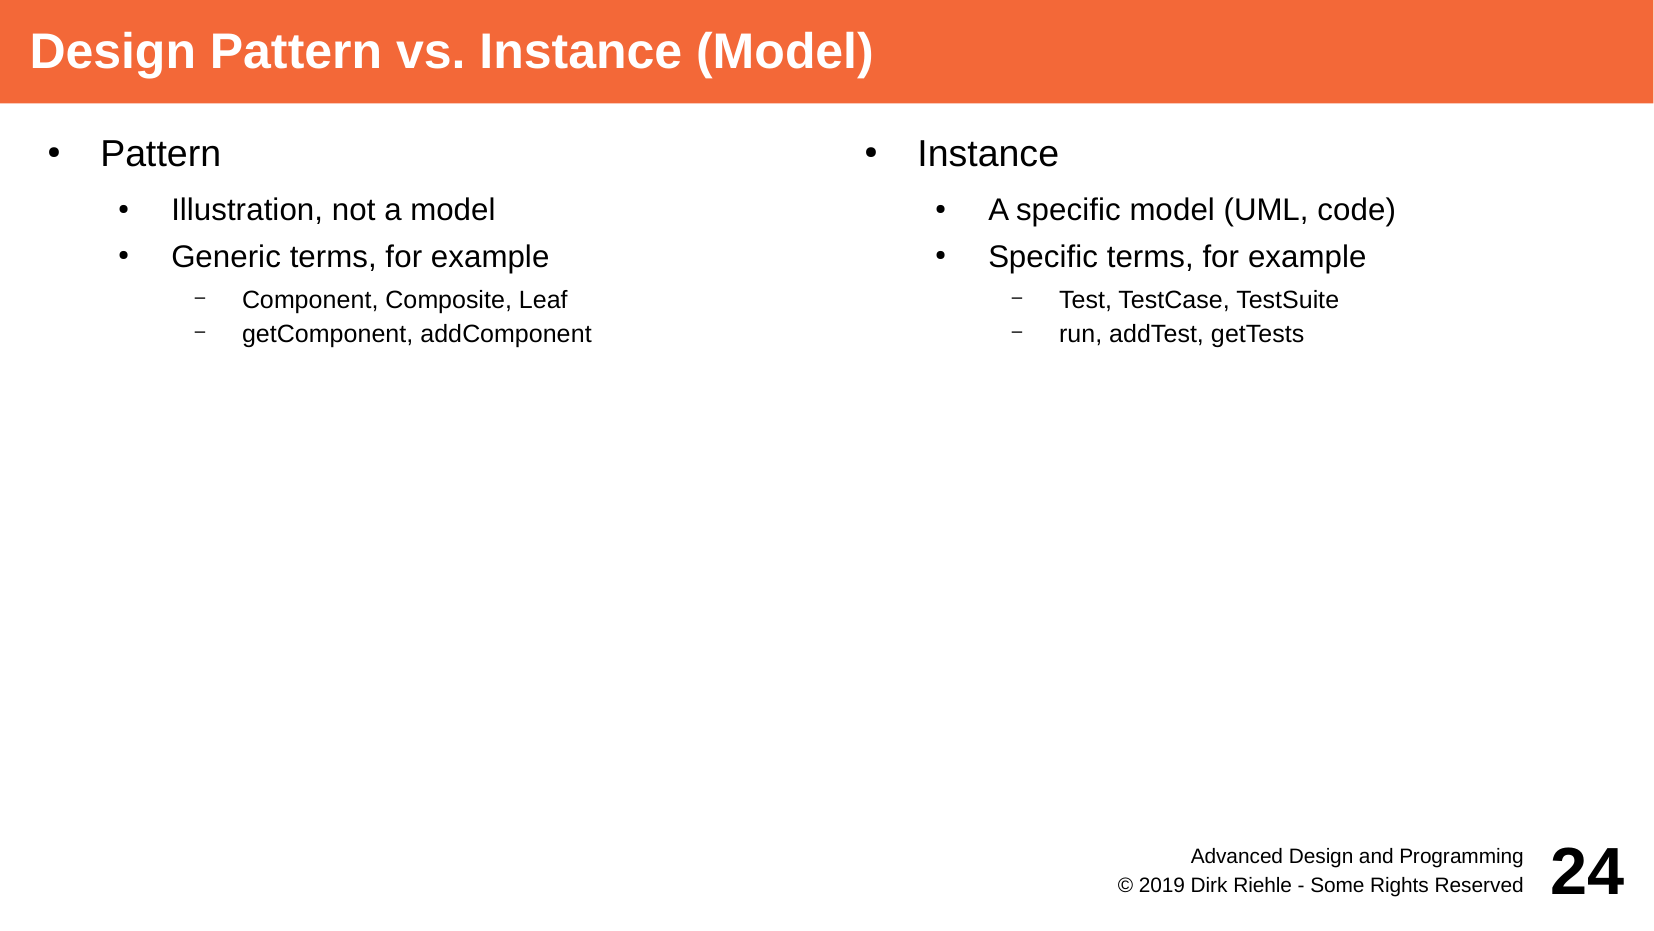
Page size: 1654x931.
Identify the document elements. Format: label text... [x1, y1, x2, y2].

list Pattern Illustration, not a model Generic terms, for example Component, Composite, Leaf getComponent, addComponent [29, 132, 808, 813]
title Design Pattern vs. Instance (Model) [0, 0, 1654, 104]
list Instance A specific model (UML, code) Specific terms, for example Test, TestCase, TestSuite run, addTest, getTests [846, 132, 1625, 813]
